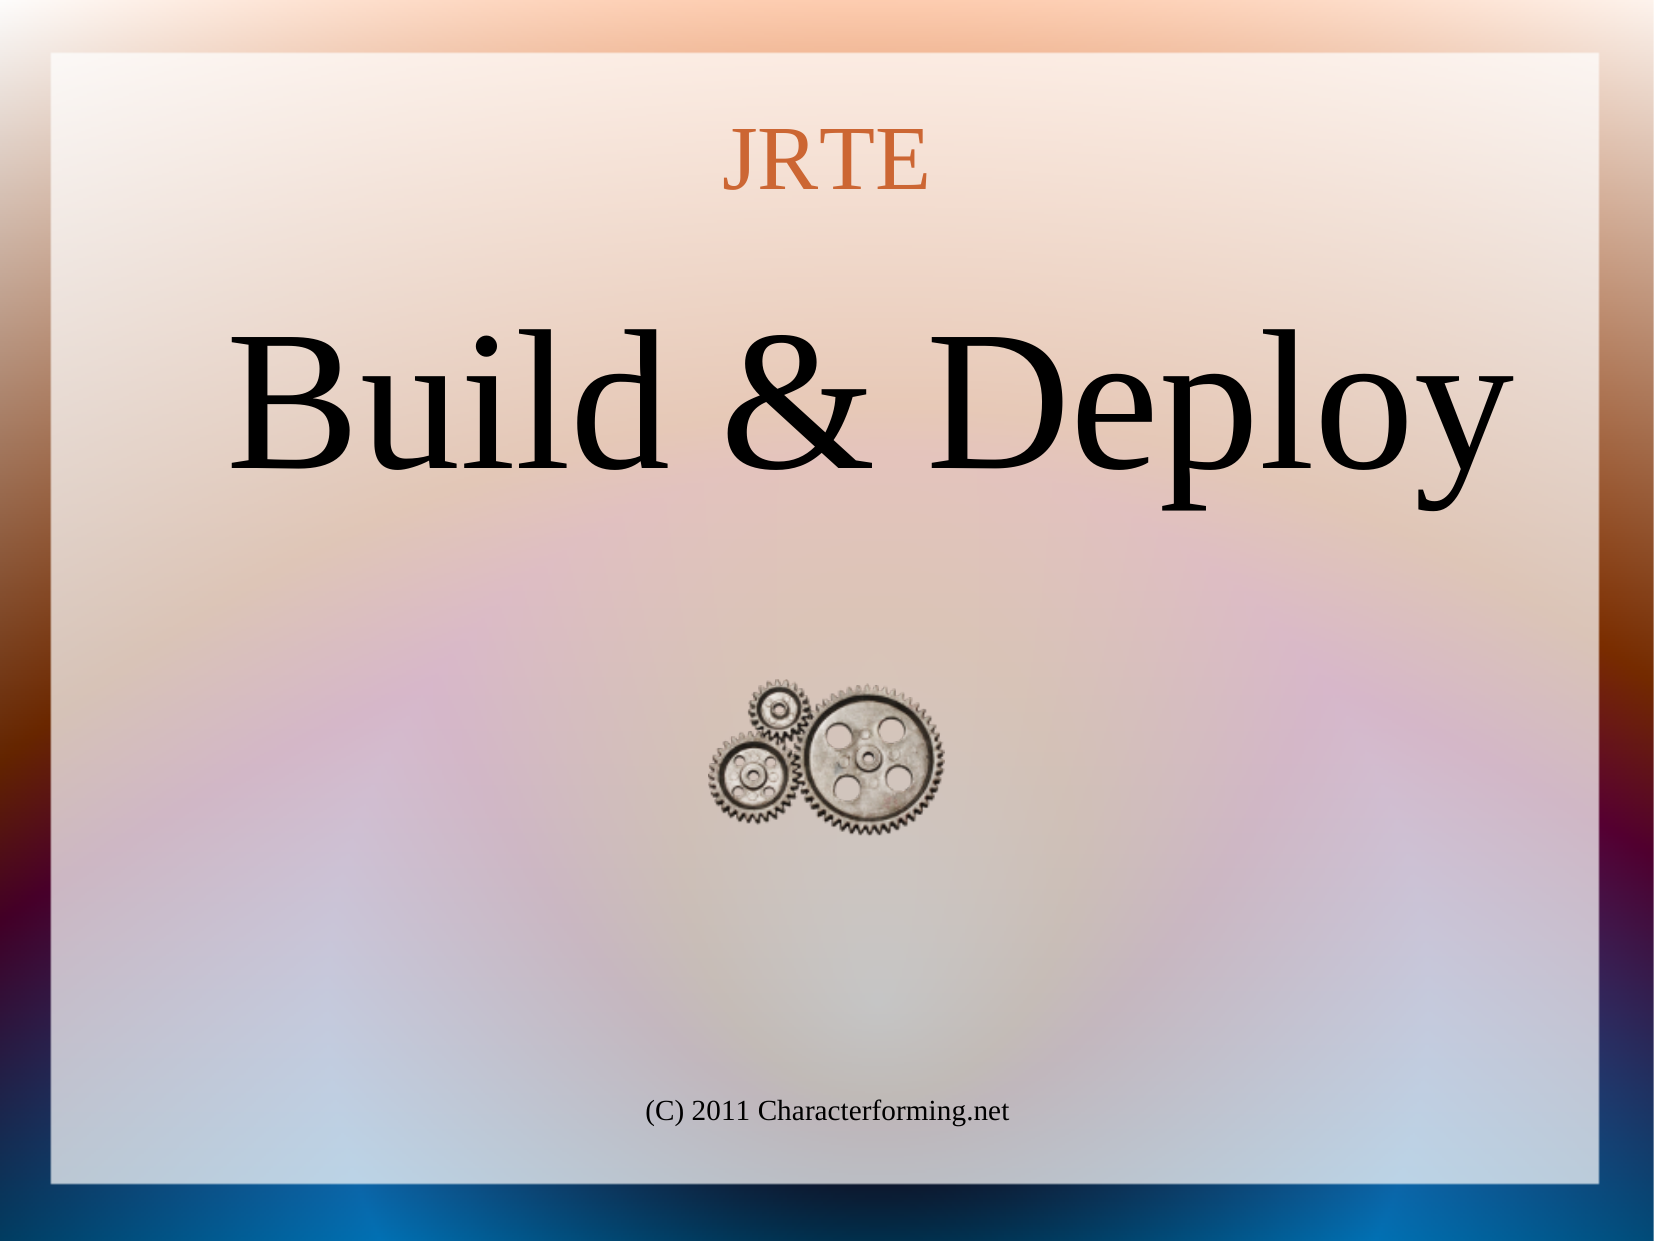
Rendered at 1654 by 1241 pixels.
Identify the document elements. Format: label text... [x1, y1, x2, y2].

list Build & Deploy [82, 290, 1571, 1094]
title JRTE [82, 62, 1571, 256]
picture [0, 0, 1654, 1241]
